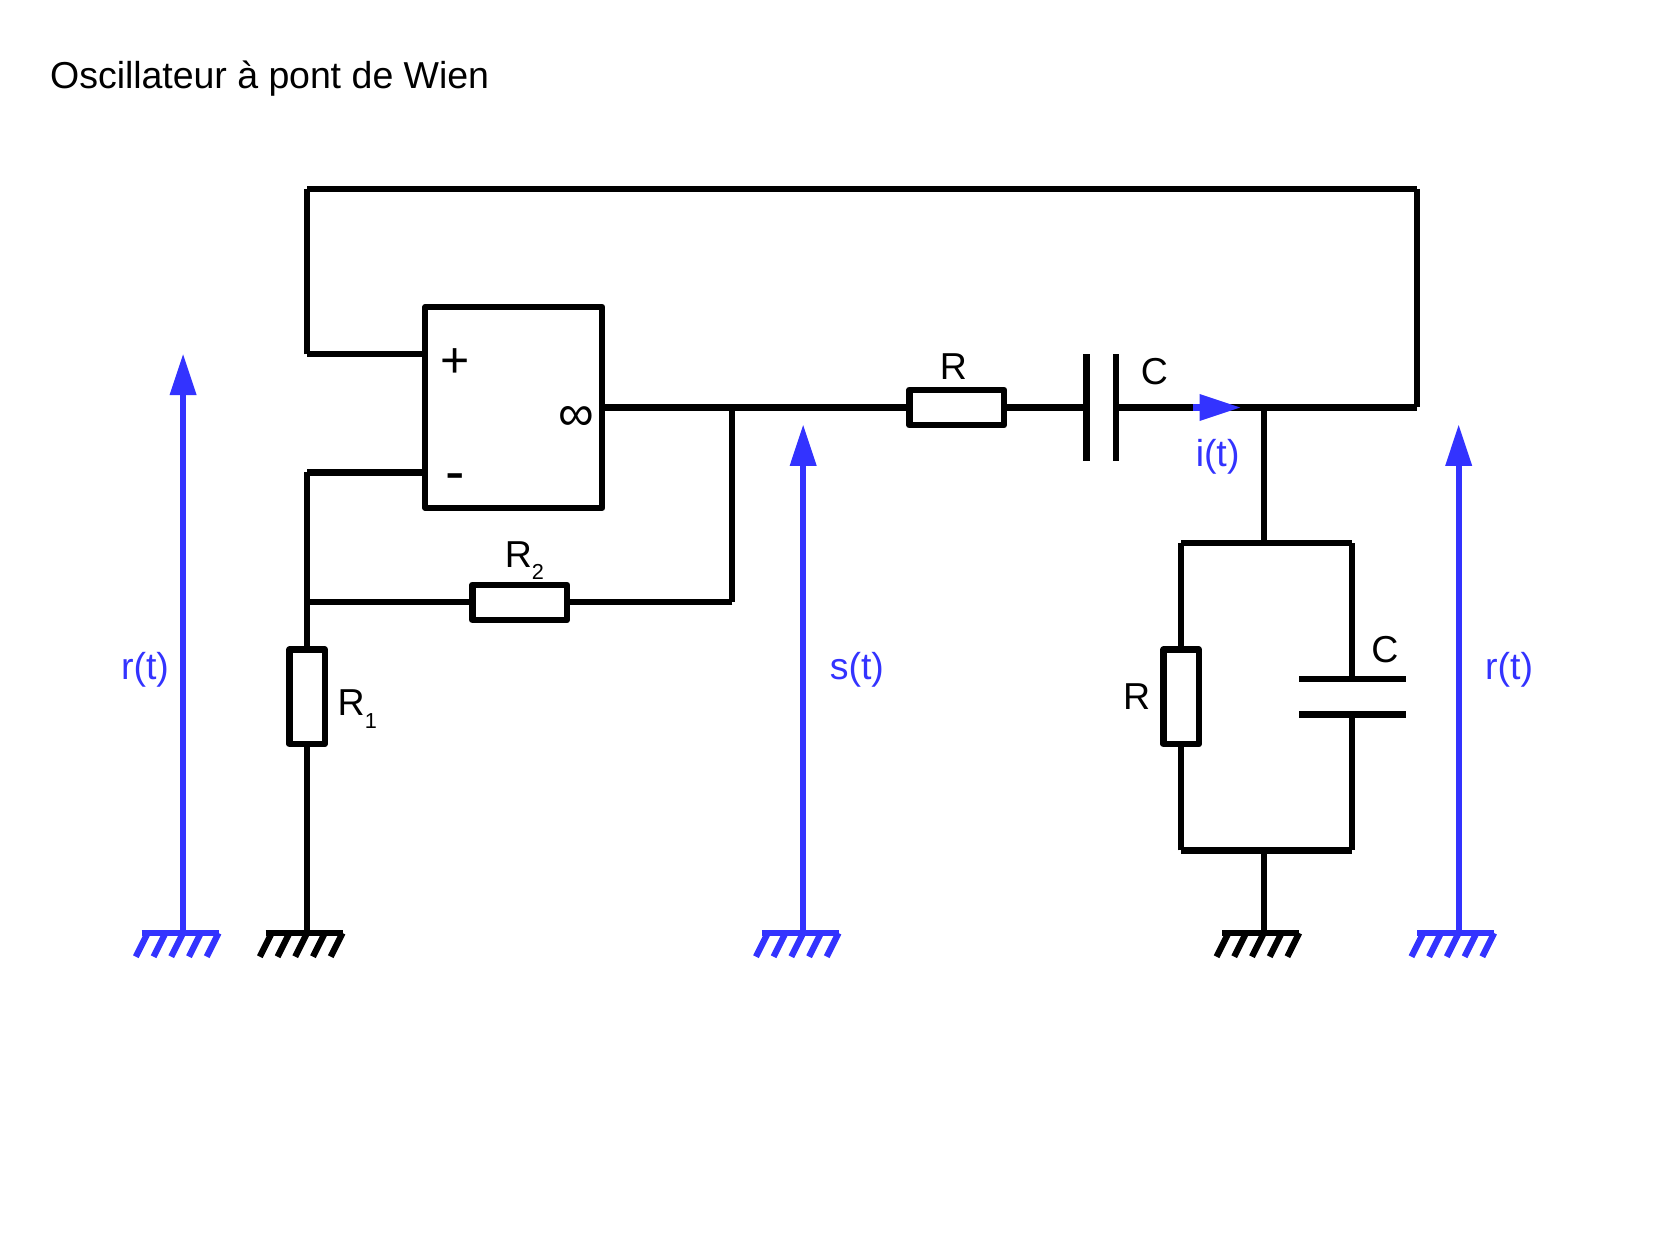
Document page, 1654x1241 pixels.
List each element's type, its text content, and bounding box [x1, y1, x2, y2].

text_box R [925, 337, 1009, 395]
text_box s(t) [814, 637, 934, 695]
text_box [1163, 649, 1199, 745]
text_box - [431, 431, 491, 511]
text_box ∞ [543, 377, 603, 449]
text_box r(t) [1470, 637, 1589, 695]
text_box C [1356, 621, 1440, 679]
text_box Oscillateur à pont de Wien [35, 47, 827, 105]
text_box C [1126, 343, 1209, 401]
text_box r(t) [106, 637, 225, 695]
text_box + [425, 324, 502, 408]
text_box [425, 307, 603, 508]
text_box R2 [490, 525, 573, 592]
text_box [909, 389, 1004, 426]
text_box [289, 649, 325, 745]
text_box i(t) [1181, 425, 1264, 485]
text_box [472, 584, 567, 621]
text_box R1 [322, 674, 406, 741]
text_box R [1108, 668, 1192, 726]
